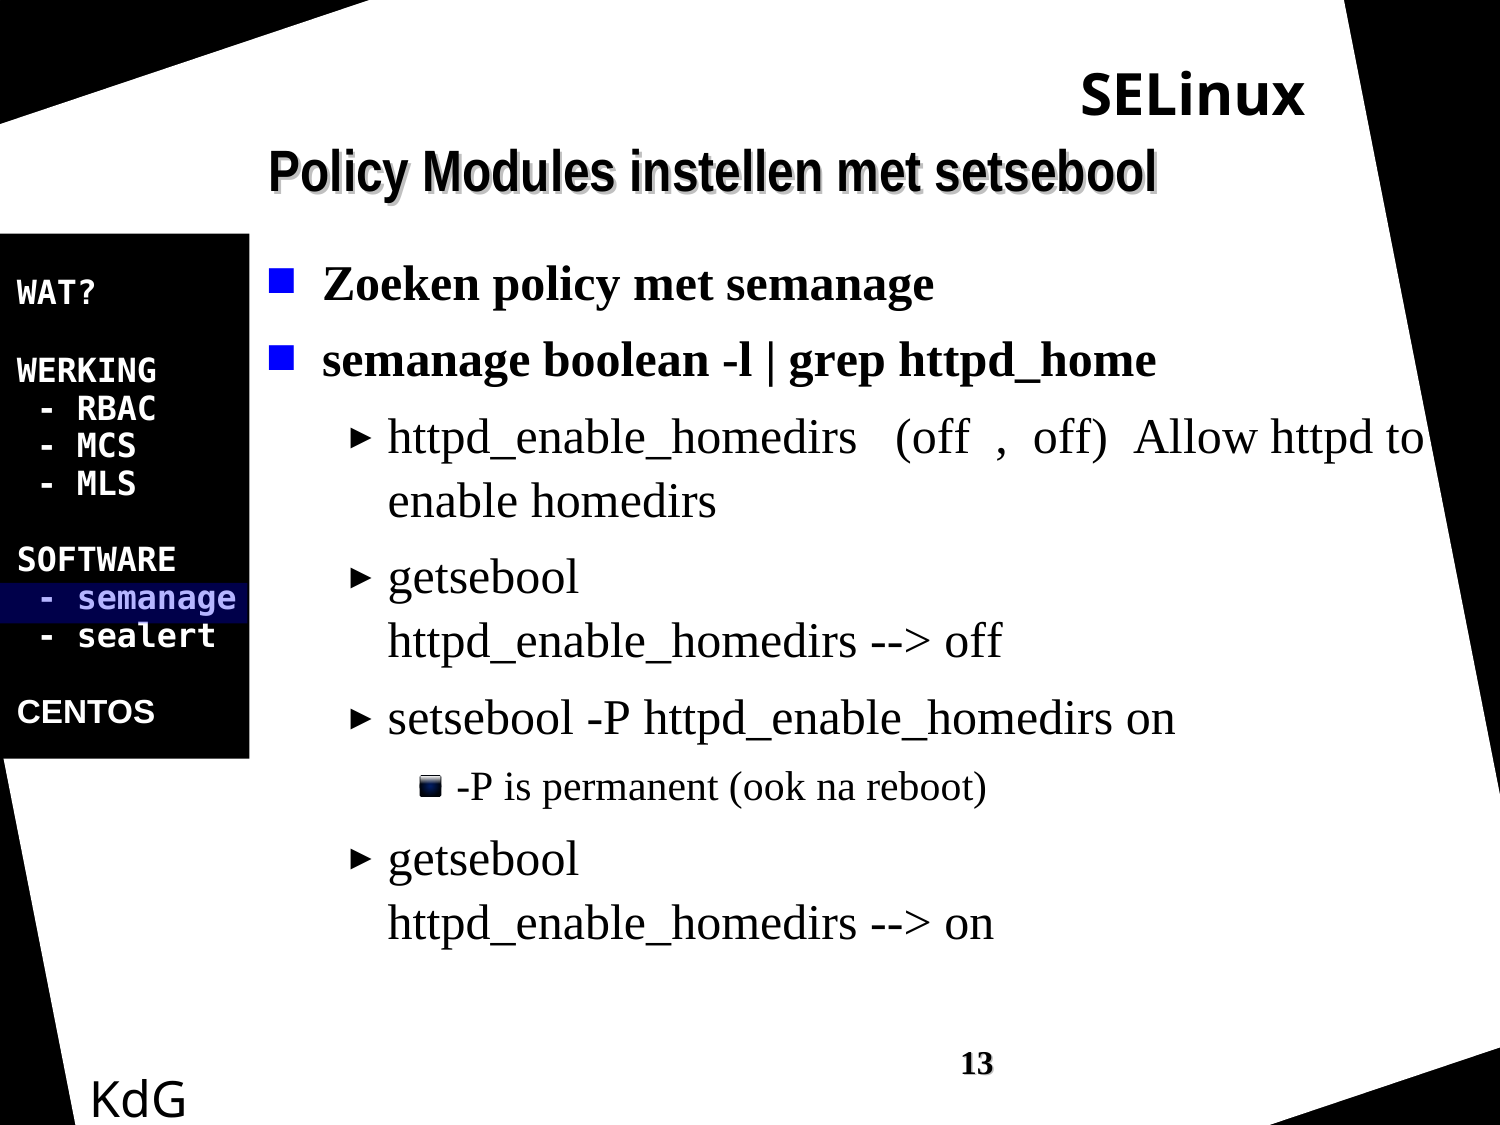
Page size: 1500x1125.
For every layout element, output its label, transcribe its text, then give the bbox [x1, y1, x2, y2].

text_box [0, 582, 248, 624]
title Policy Modules instellen met setsebool [268, 41, 1415, 246]
list Zoeken policy met semanage semanage boolean -l | grep httpd_home httpd_enable_homedirs (off , off) Allow httpd to enable homedirs getsebool httpd_enable_homedirs --> off setsebool -P httpd_enable_homedirs on -P is permanent (ook na reboot) getsebool httpd_enable_homedirs --> on [268, 246, 1468, 950]
